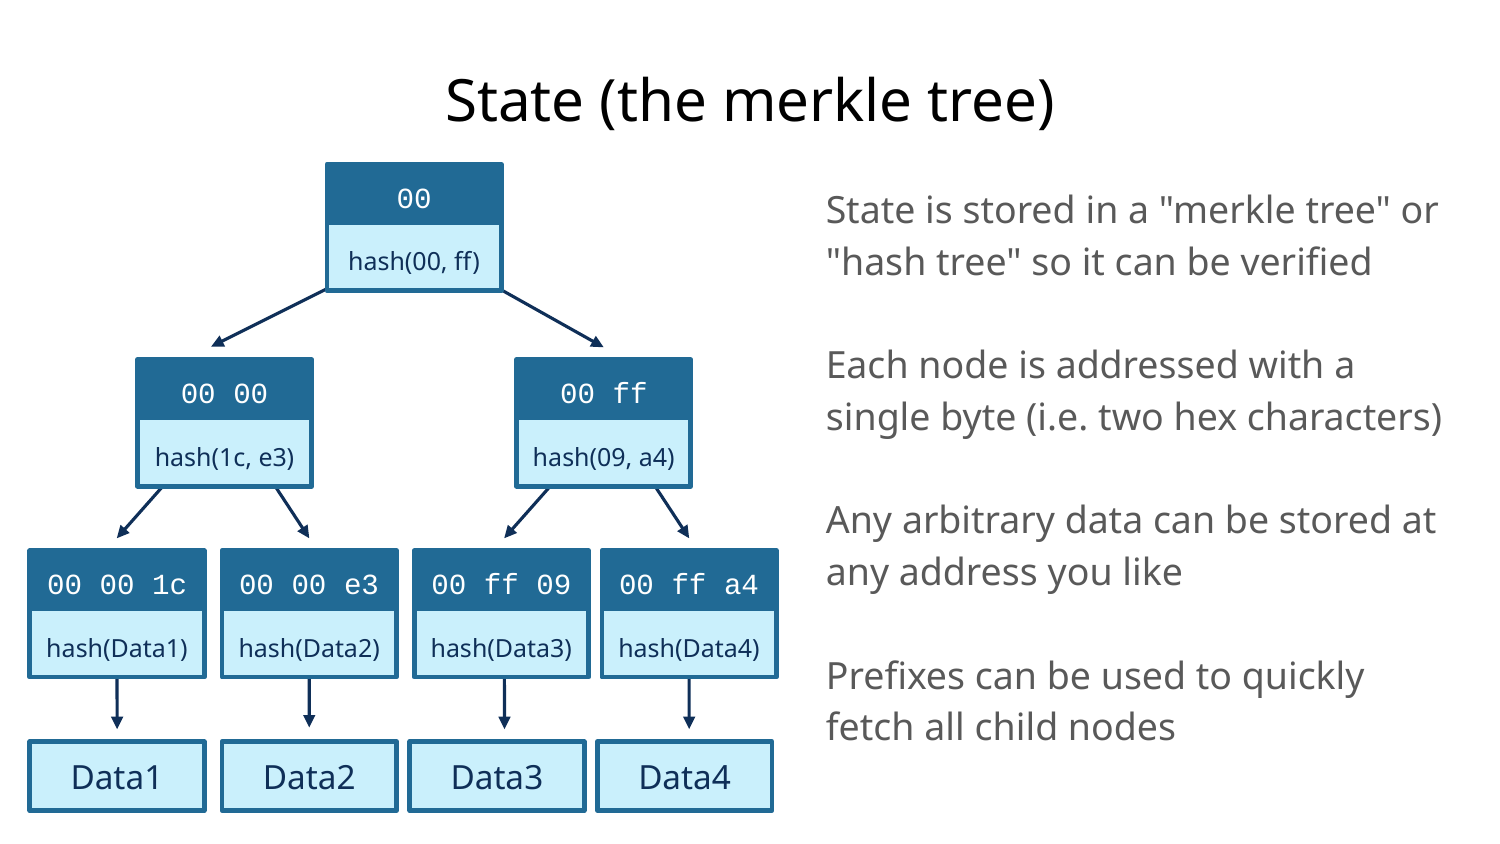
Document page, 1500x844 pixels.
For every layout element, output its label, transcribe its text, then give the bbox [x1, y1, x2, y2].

text_box Data4 [598, 742, 772, 811]
text_box hash(1c, e3) [137, 420, 312, 486]
text_box 00 ff a4 [602, 551, 776, 611]
text_box hash(09, a4) [516, 420, 691, 486]
text_box hash(Data1) [30, 611, 204, 677]
text_box hash(Data3) [414, 611, 589, 677]
text_box 00 00 [137, 360, 312, 420]
text_box 00 00 1c [30, 551, 204, 611]
text_box hash(Data4) [602, 611, 776, 677]
text_box Data1 [30, 742, 204, 811]
text_box 00 00 e3 [222, 551, 396, 611]
text_box Data3 [410, 742, 584, 811]
text_box 00 [327, 164, 501, 225]
text_box hash(Data2) [222, 611, 396, 677]
text_box Data2 [222, 742, 396, 811]
list State is stored in a "merkle tree" or "hash tree" so it can be verified Each node is addressed with a single byte (i.e. two hex characters) Any arbitrary data can be stored at any address you like Prefixes can be used to quickly fetch all child nodes [810, 164, 1460, 811]
text_box 00 ff 09 [414, 551, 589, 611]
text_box 00 ff [516, 360, 691, 420]
text_box hash(00, ff) [327, 225, 501, 291]
title State (the merkle tree) [51, 47, 1449, 142]
